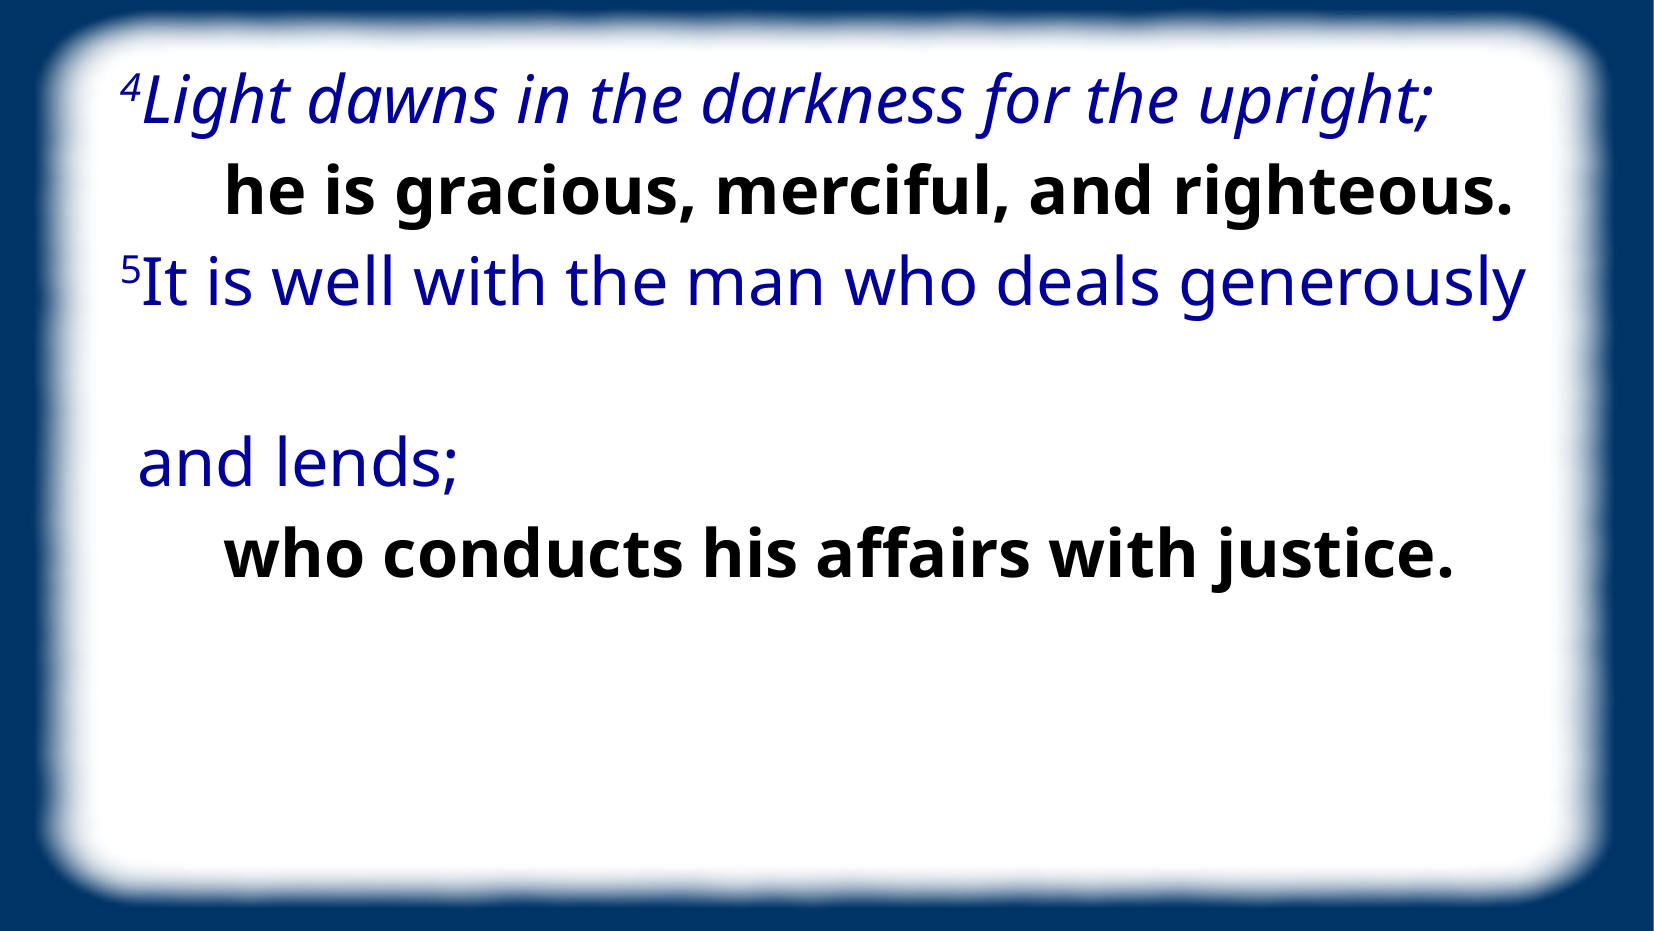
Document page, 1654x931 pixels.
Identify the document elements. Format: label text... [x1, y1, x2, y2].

text_box 4Light dawns in the darkness for the upright; he is gracious, merciful, and righteous. 5It is well with the man who deals generously and lends; who conducts his affairs with justice. [105, 45, 1546, 504]
picture [0, 0, 1654, 931]
